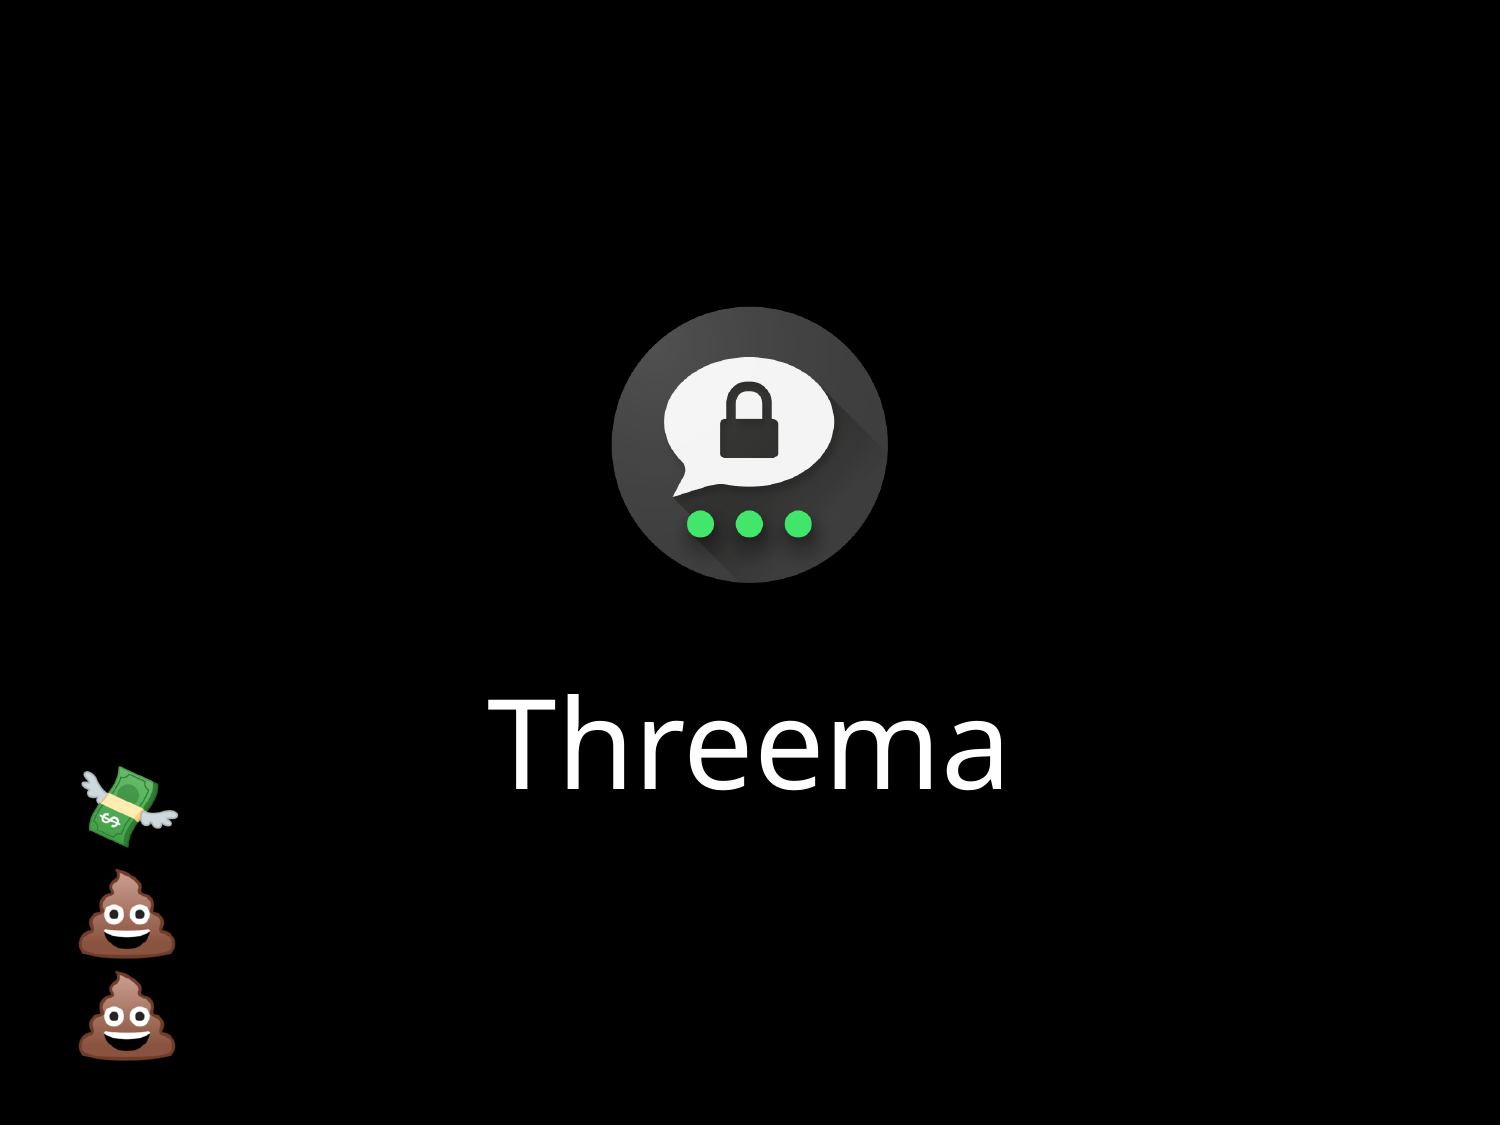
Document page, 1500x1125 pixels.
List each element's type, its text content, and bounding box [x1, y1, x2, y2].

picture [599, 294, 900, 595]
picture [75, 756, 181, 1063]
title Threema [112, 668, 1388, 824]
